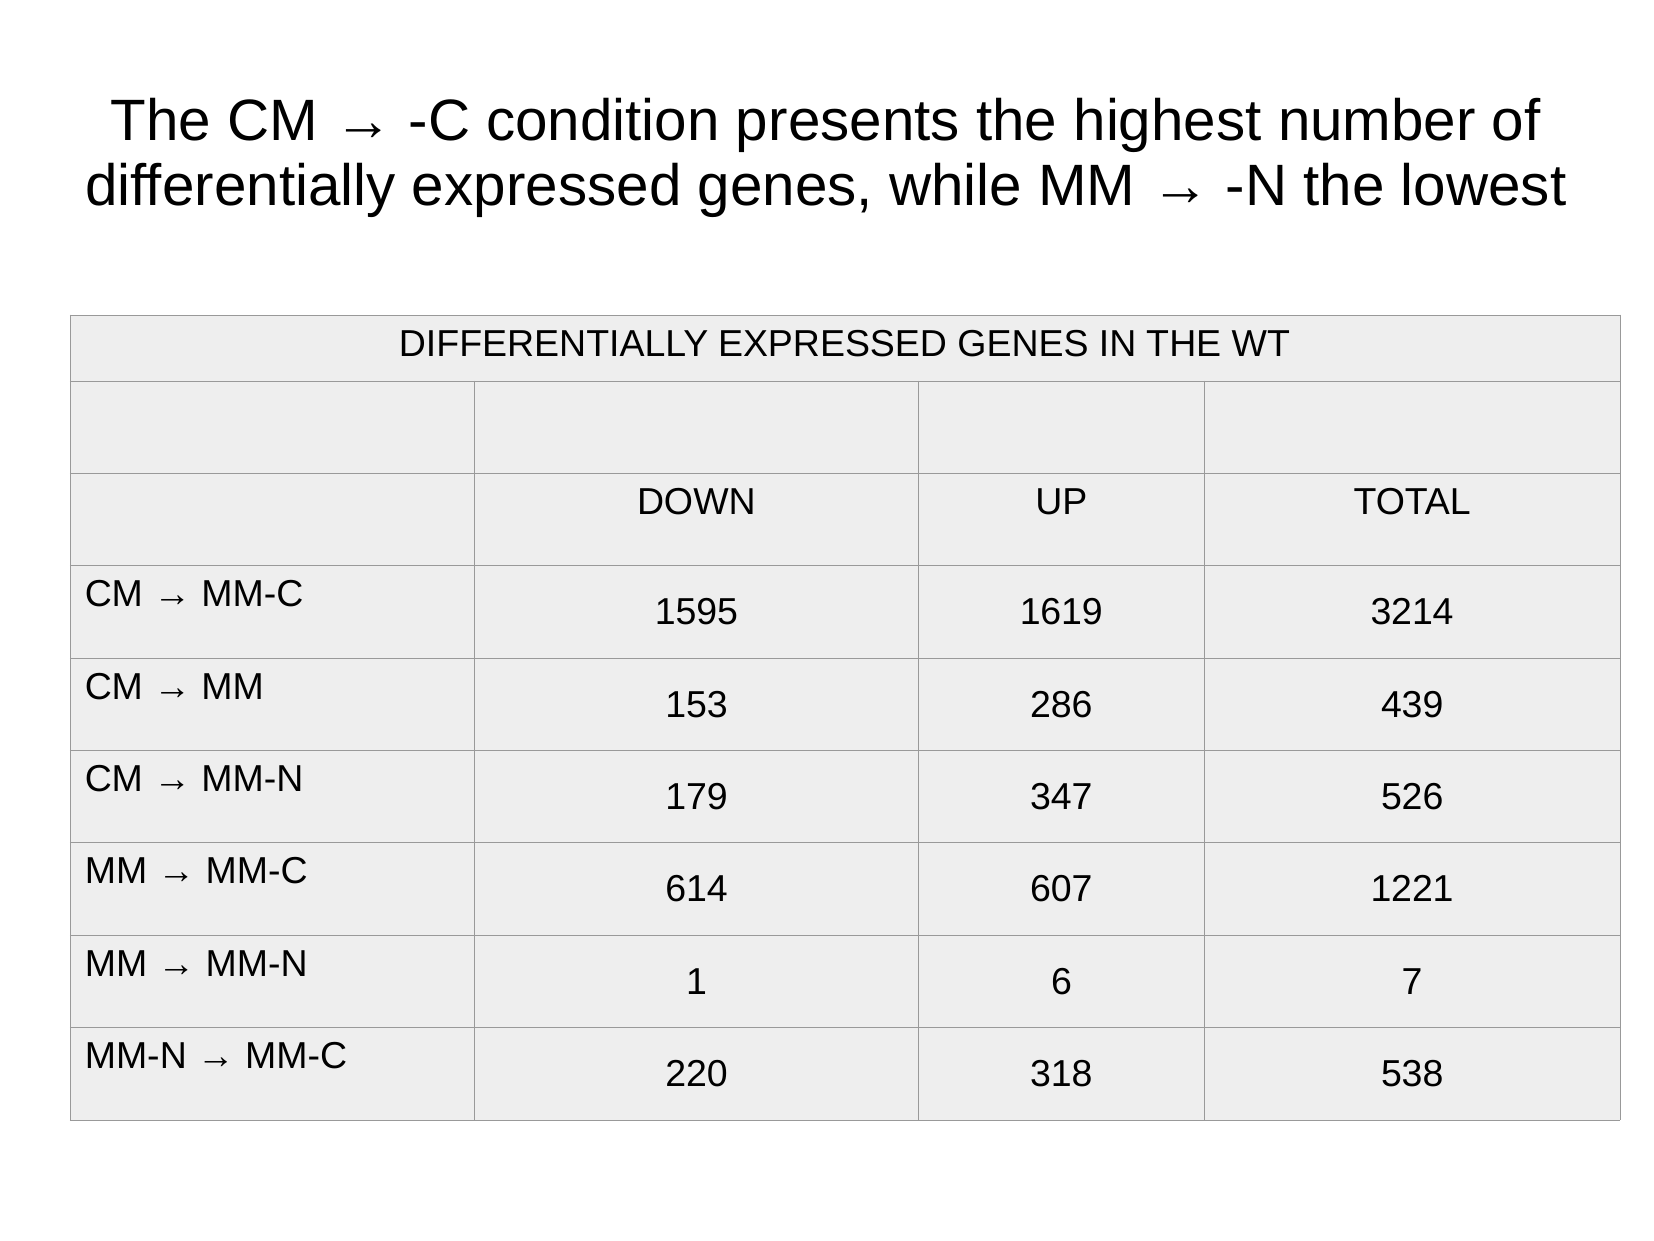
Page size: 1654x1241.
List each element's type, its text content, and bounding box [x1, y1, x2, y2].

table_cell 1595 [475, 566, 918, 658]
table_cell 286 [919, 659, 1204, 750]
table_cell MM-N → MM-C [71, 1028, 474, 1120]
table_cell 607 [919, 843, 1204, 935]
table_cell [919, 382, 1204, 473]
table_cell 439 [1205, 659, 1620, 750]
table_cell 318 [919, 1028, 1204, 1120]
table_cell DOWN [475, 474, 918, 565]
title The CM → -C condition presents the highest number of differentially expressed genes, while MM → -N the lowest [82, 49, 1571, 257]
table_cell MM → MM-N [71, 936, 474, 1027]
table_cell MM → MM-C [71, 843, 474, 935]
table_cell 3214 [1205, 566, 1620, 658]
table_cell 6 [919, 936, 1204, 1027]
table_cell 153 [475, 659, 918, 750]
table_cell 614 [475, 843, 918, 935]
table_cell CM → MM-N [71, 751, 474, 842]
table_cell 220 [475, 1028, 918, 1120]
table_cell CM → MM [71, 659, 474, 750]
table_cell 347 [919, 751, 1204, 842]
table_cell 538 [1205, 1028, 1620, 1120]
table_cell 1221 [1205, 843, 1620, 935]
table_cell 179 [475, 751, 918, 842]
table_cell 1619 [919, 566, 1204, 658]
table_cell [1205, 382, 1620, 473]
table_header DIFFERENTIALLY EXPRESSED GENES IN THE WT [71, 316, 1620, 381]
table_cell [475, 382, 918, 473]
table_cell [71, 382, 474, 473]
table_cell TOTAL [1205, 474, 1620, 565]
table_cell 1 [475, 936, 918, 1027]
table_cell CM → MM-C [71, 566, 474, 658]
table_cell 7 [1205, 936, 1620, 1027]
table_cell [71, 474, 474, 565]
table_cell UP [919, 474, 1204, 565]
table_cell 526 [1205, 751, 1620, 842]
